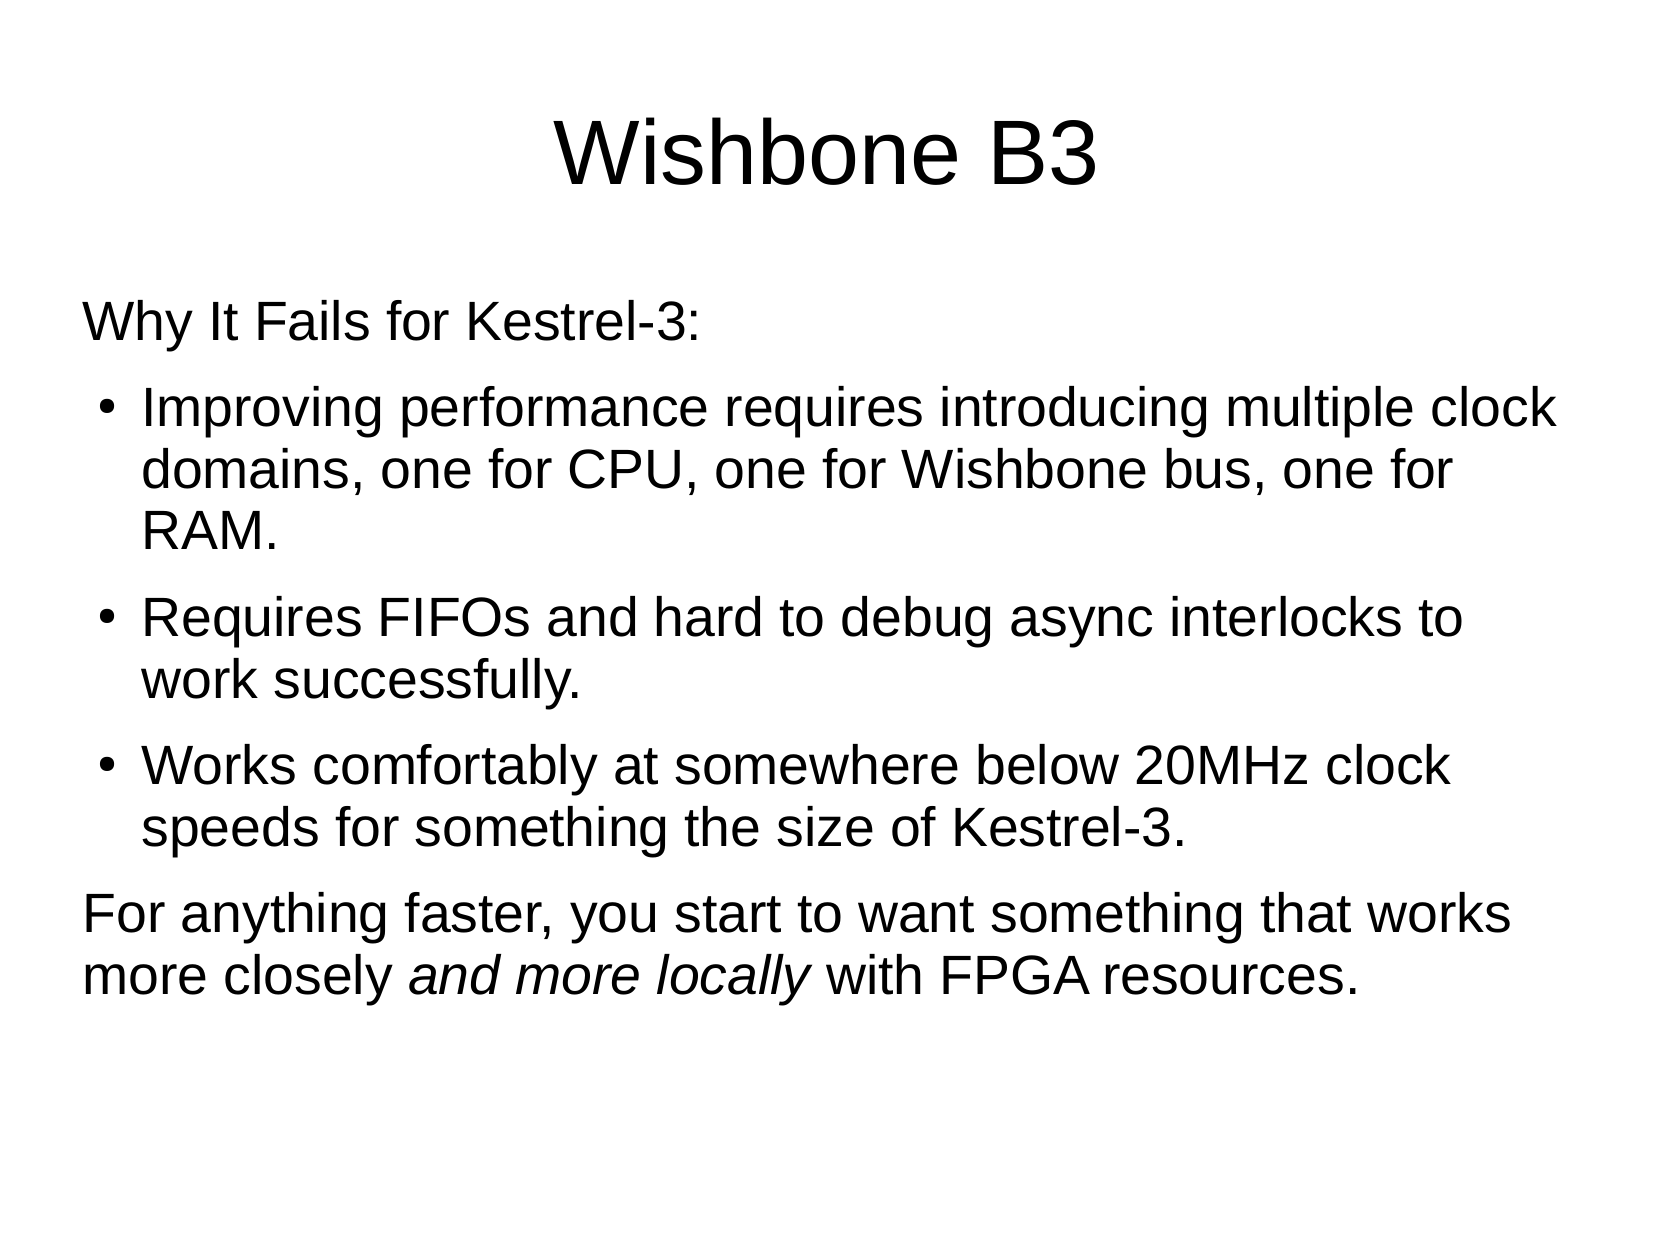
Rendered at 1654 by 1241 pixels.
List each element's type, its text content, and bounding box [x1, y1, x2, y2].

list Why It Fails for Kestrel-3: Improving performance requires introducing multiple clock domains, one for CPU, one for Wishbone bus, one for RAM. Requires FIFOs and hard to debug async interlocks to work successfully. Works comfortably at somewhere below 20MHz clock speeds for something the size of Kestrel-3. For anything faster, you start to want something that works more closely and more locally with FPGA resources. [82, 290, 1571, 1010]
title Wishbone B3 [82, 49, 1571, 257]
